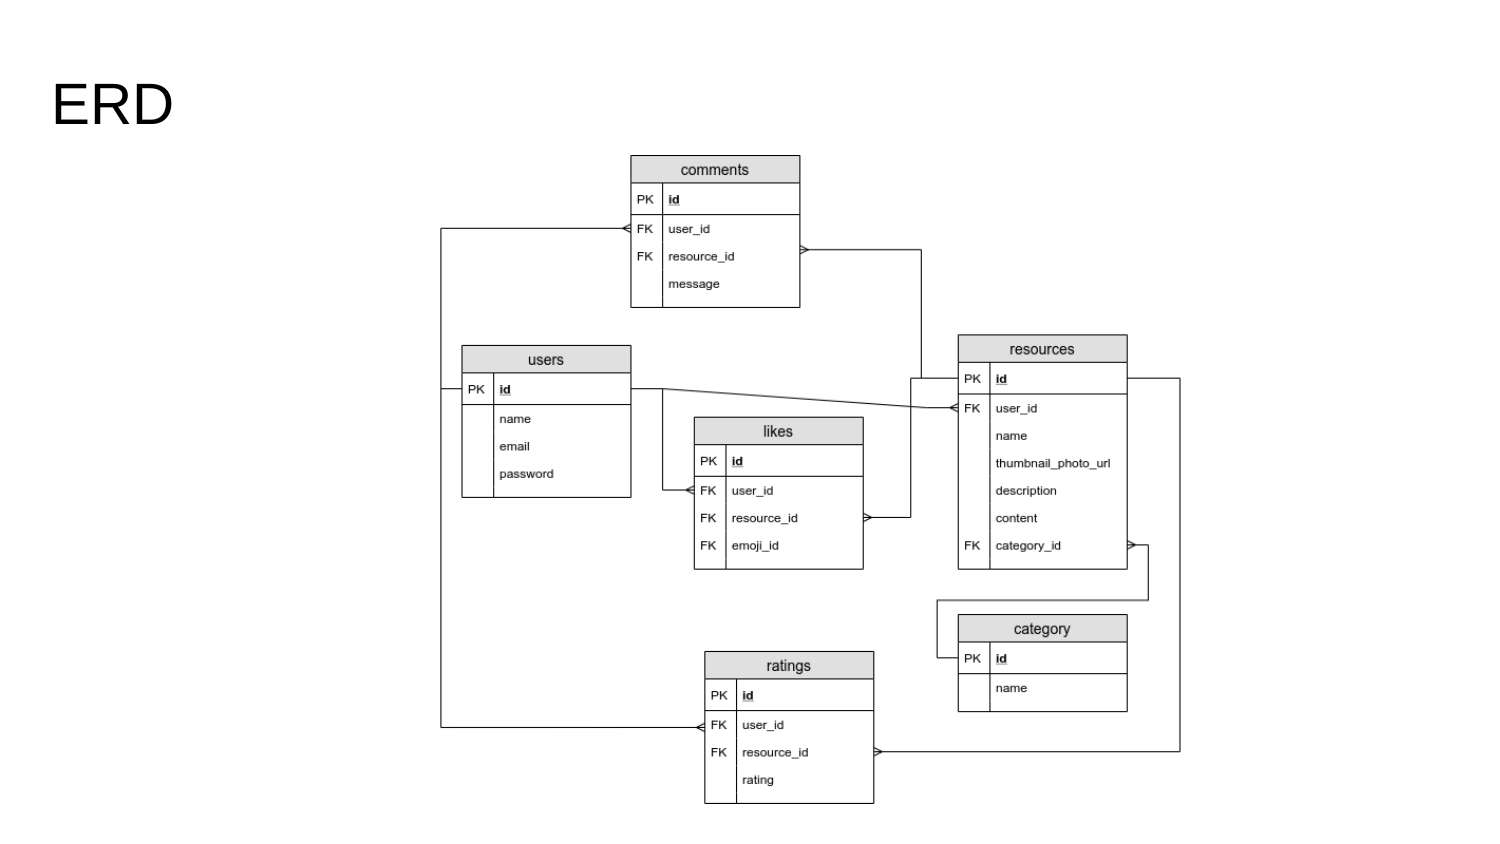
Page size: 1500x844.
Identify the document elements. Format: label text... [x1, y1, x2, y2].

title ERD [36, 50, 1435, 145]
picture [433, 155, 1189, 805]
